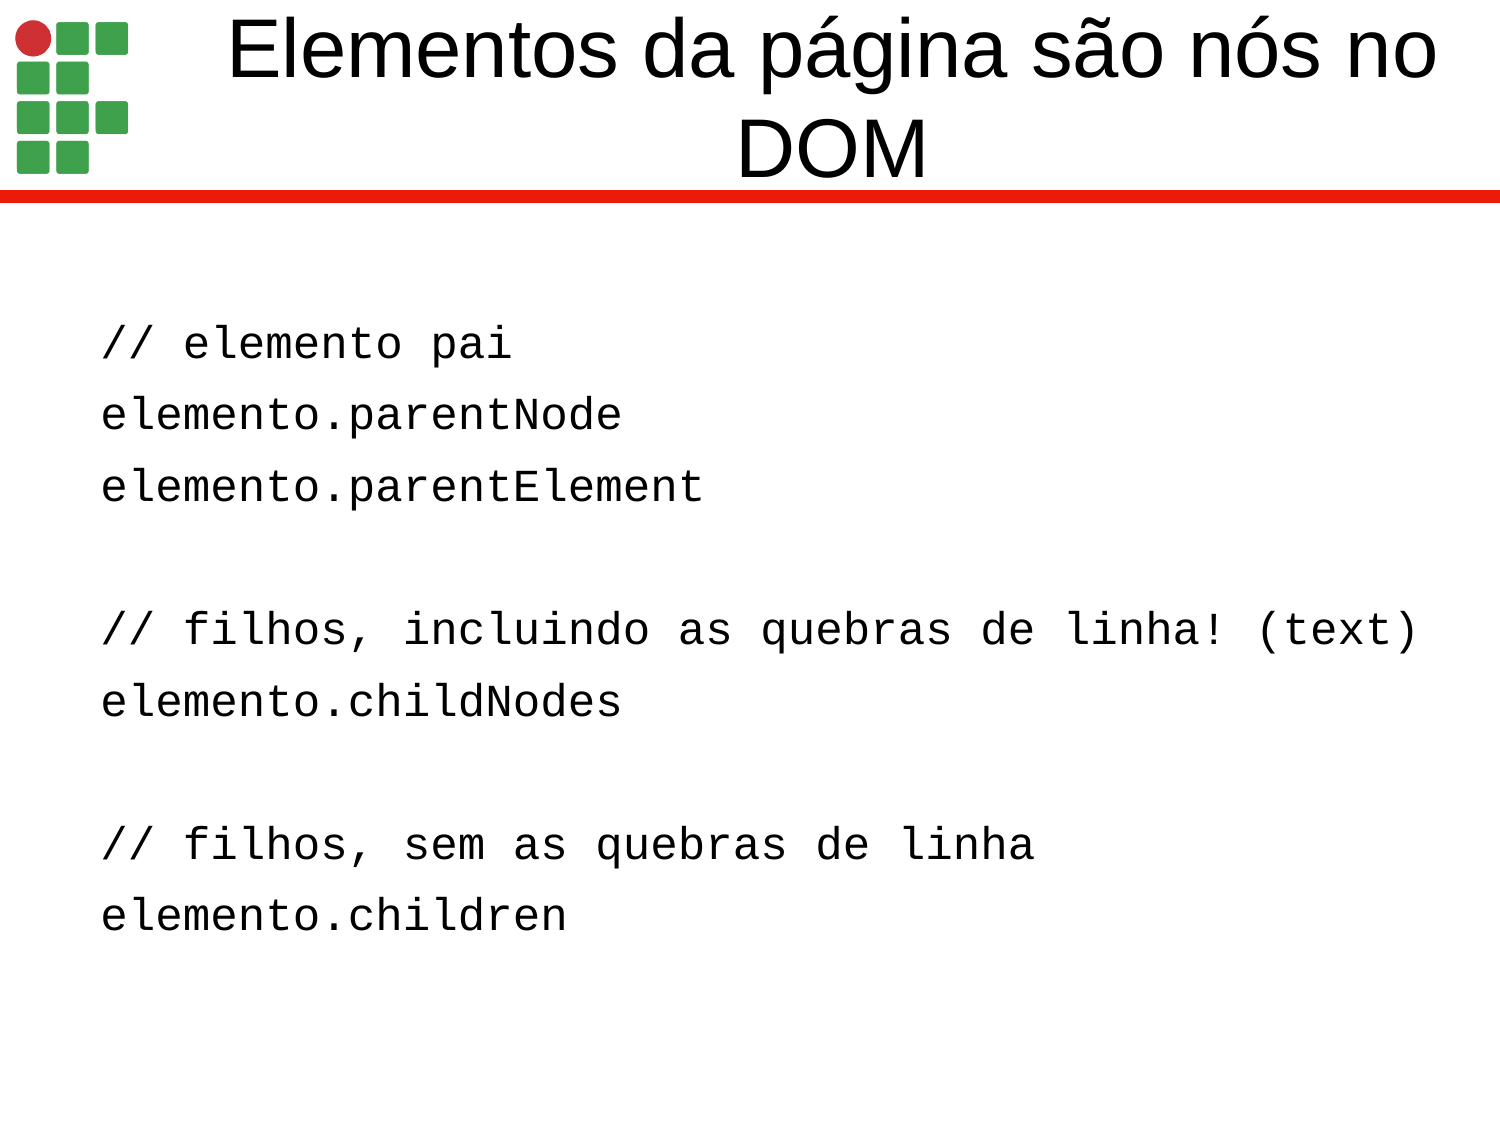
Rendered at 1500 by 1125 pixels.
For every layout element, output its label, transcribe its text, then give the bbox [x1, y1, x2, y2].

title Elementos da página são nós no DOM [165, 0, 1500, 202]
picture [14, 16, 130, 178]
list // elemento pai elemento.parentNode elemento.parentElement // filhos, incluindo as quebras de linha! (text) elemento.childNodes // filhos, sem as quebras de linha elemento.children [29, 207, 1471, 1087]
